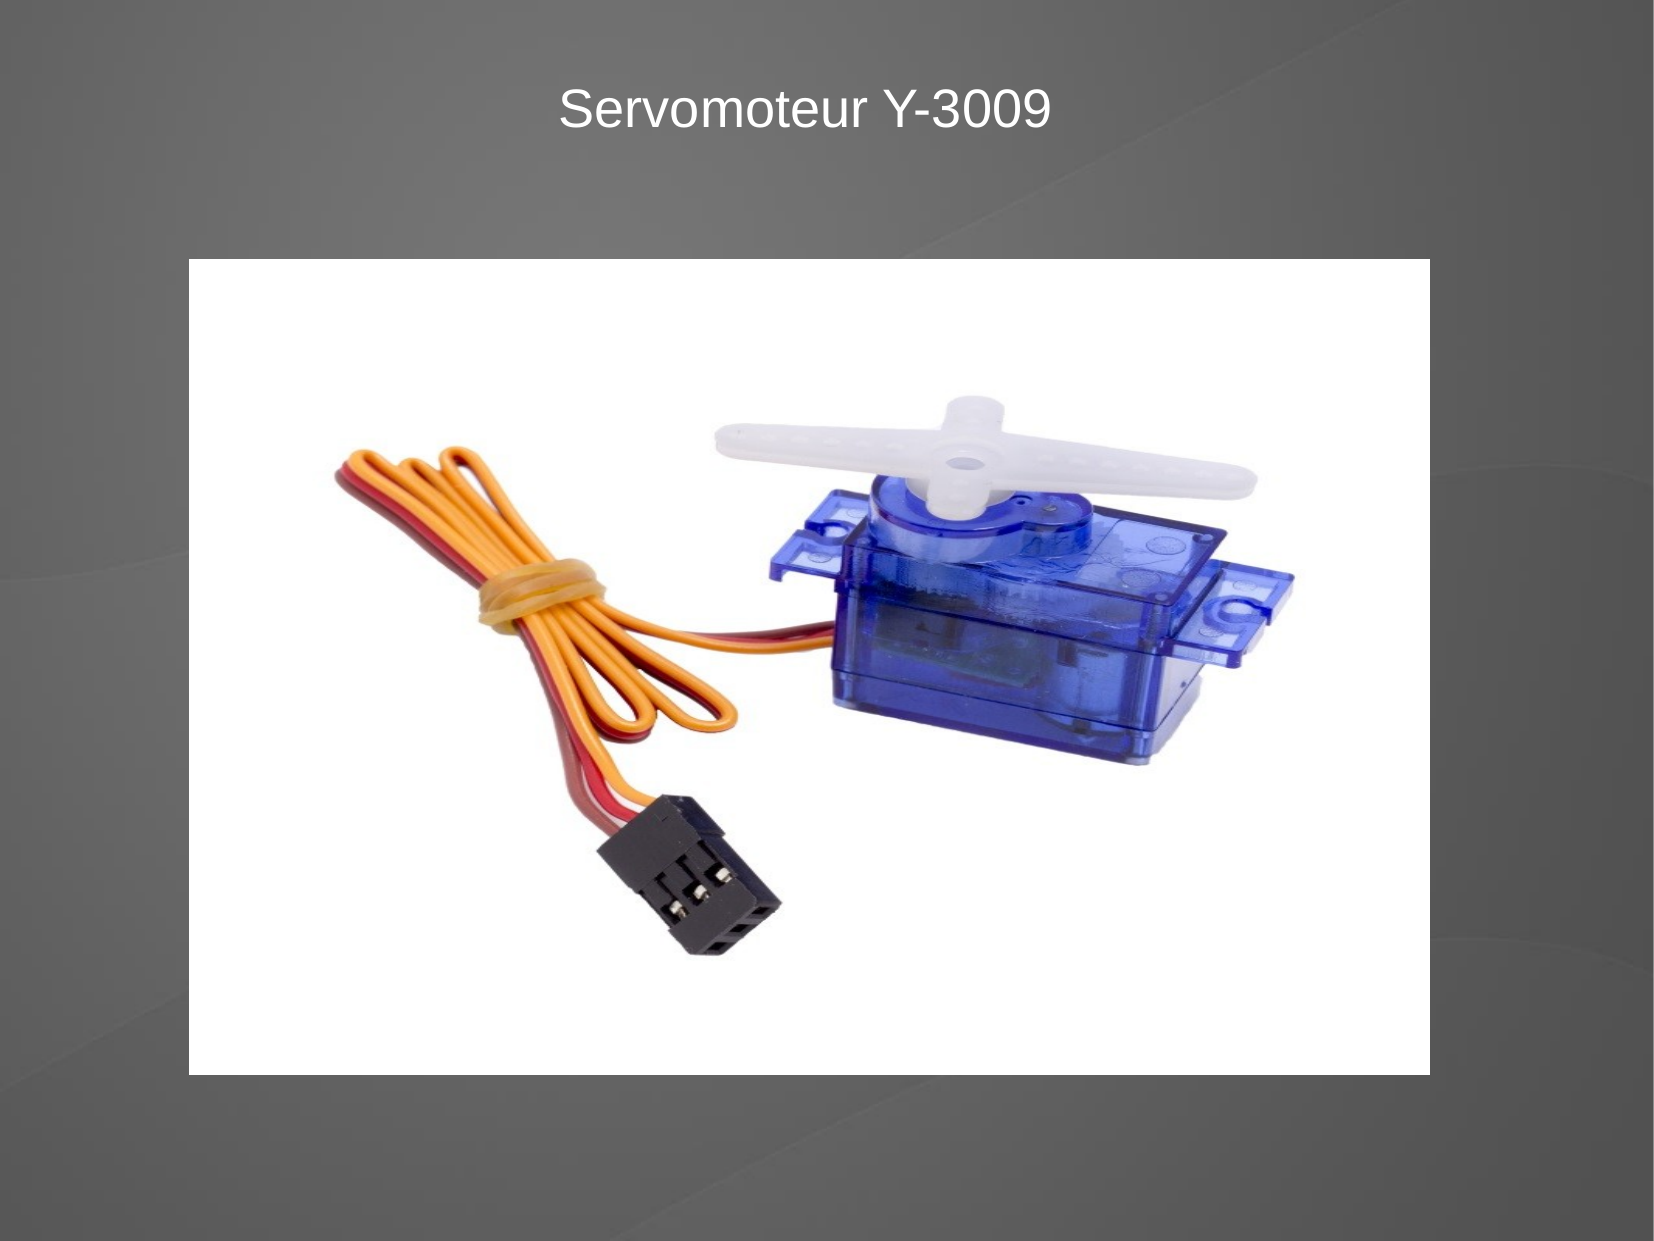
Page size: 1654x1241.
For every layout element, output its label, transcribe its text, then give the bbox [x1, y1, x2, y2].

picture [0, 0, 1654, 1241]
text_box Servomoteur Y-3009 [543, 70, 1069, 146]
